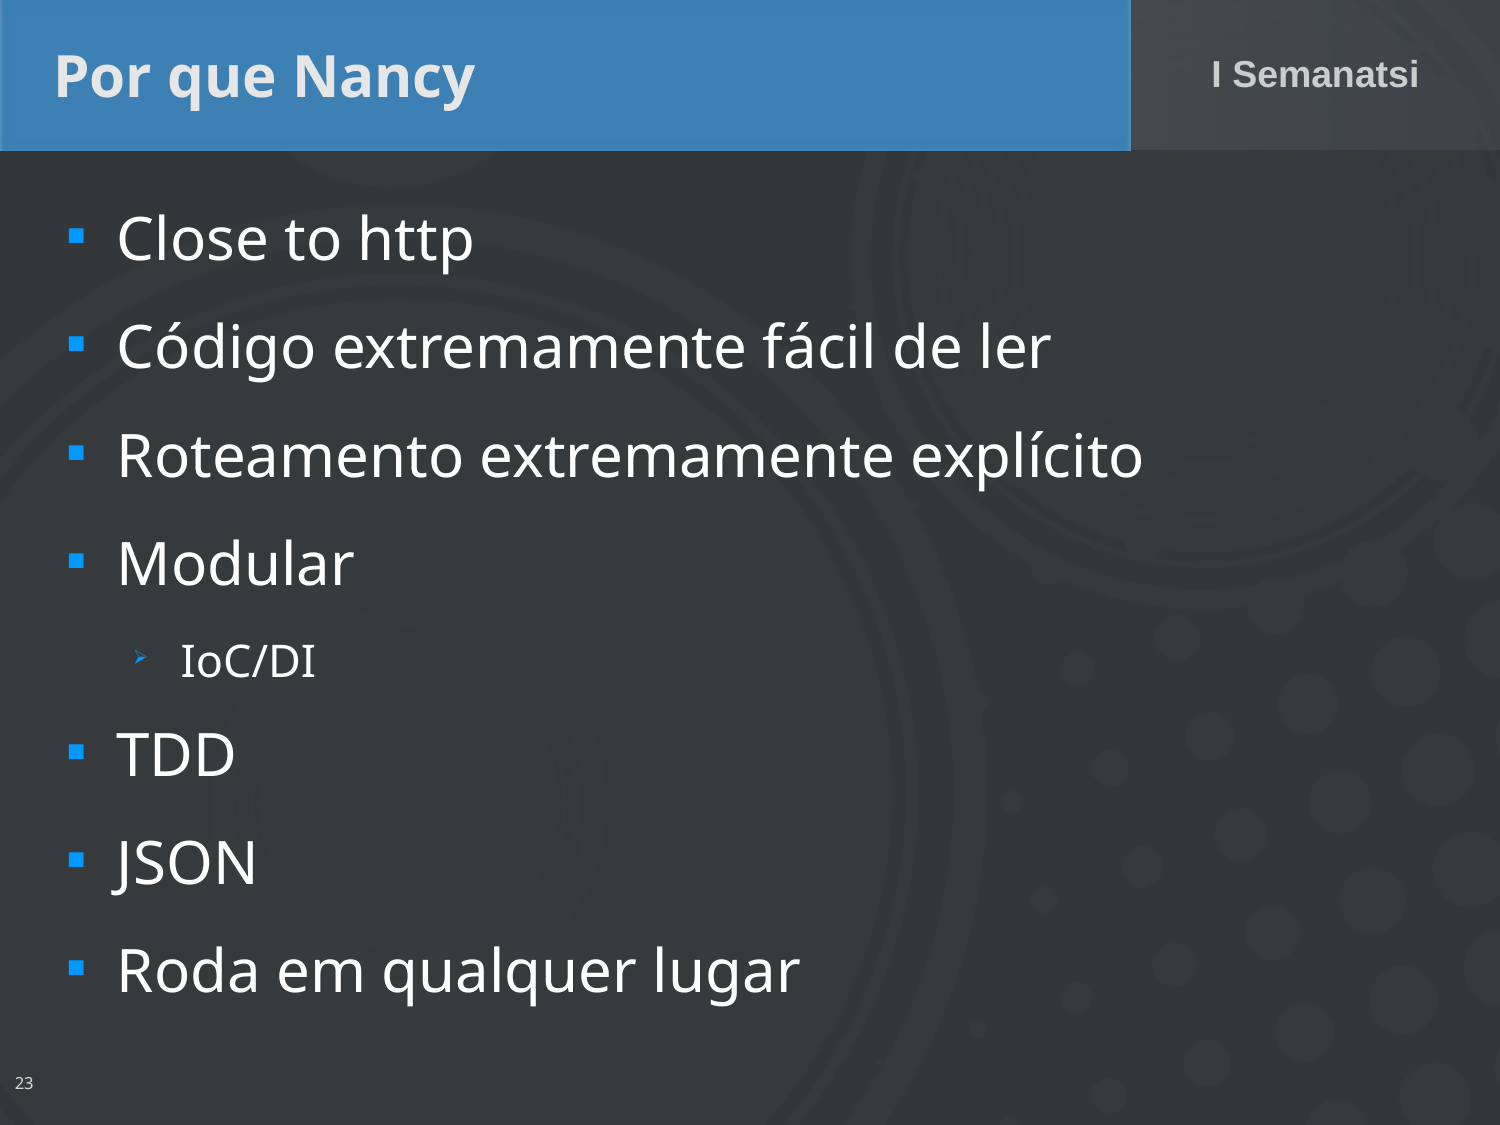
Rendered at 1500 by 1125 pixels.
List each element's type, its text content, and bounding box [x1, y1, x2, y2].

title Por que Nancy [53, 0, 1128, 149]
list Close to http Código extremamente fácil de ler Roteamento extremamente explícito Modular IoC/DI TDD JSON Roda em qualquer lugar [53, 196, 1447, 1016]
picture [0, 0, 1500, 1125]
